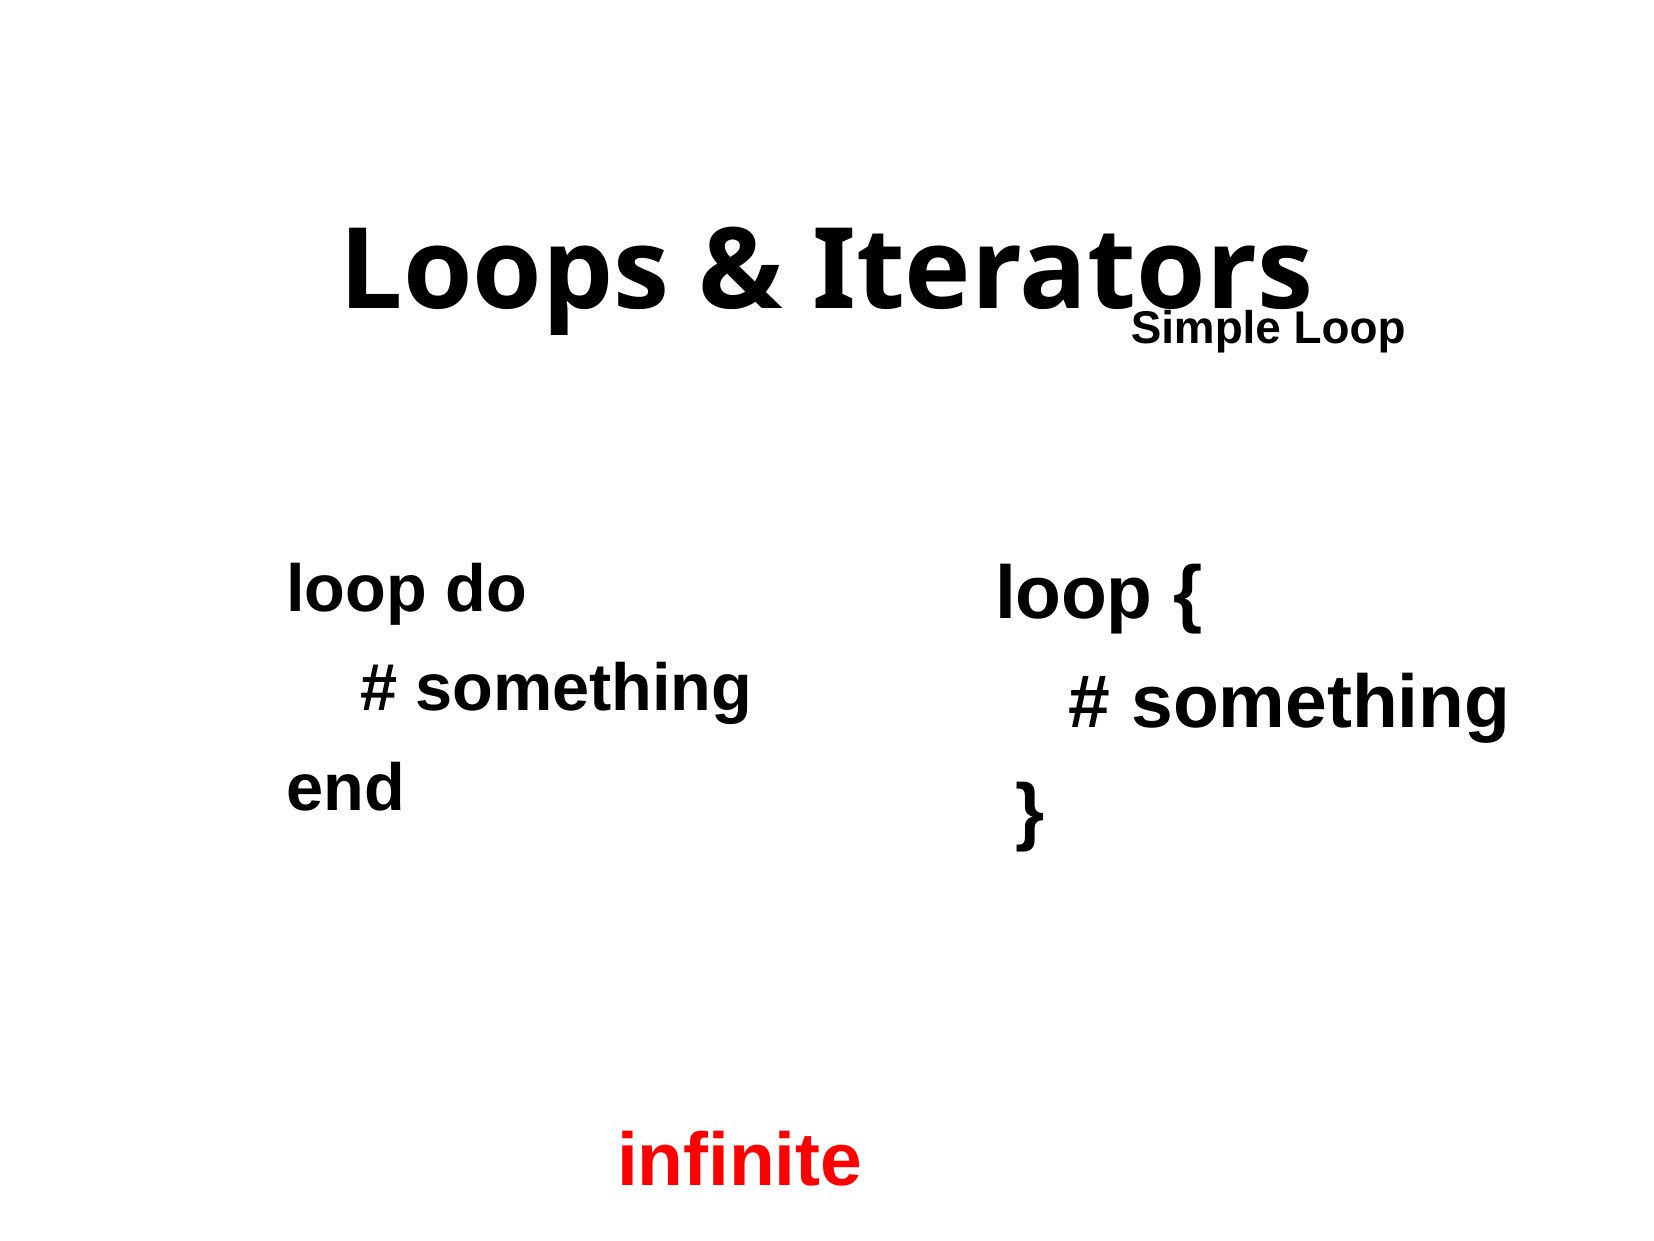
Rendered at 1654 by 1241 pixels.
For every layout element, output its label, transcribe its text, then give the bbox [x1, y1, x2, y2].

text_box loop { # something } [980, 543, 1583, 981]
title Loops & Iterators [82, 161, 1571, 369]
text_box loop do # something end [271, 543, 815, 957]
text_box Simple Loop [1116, 295, 1471, 366]
text_box infinite [602, 1110, 969, 1241]
